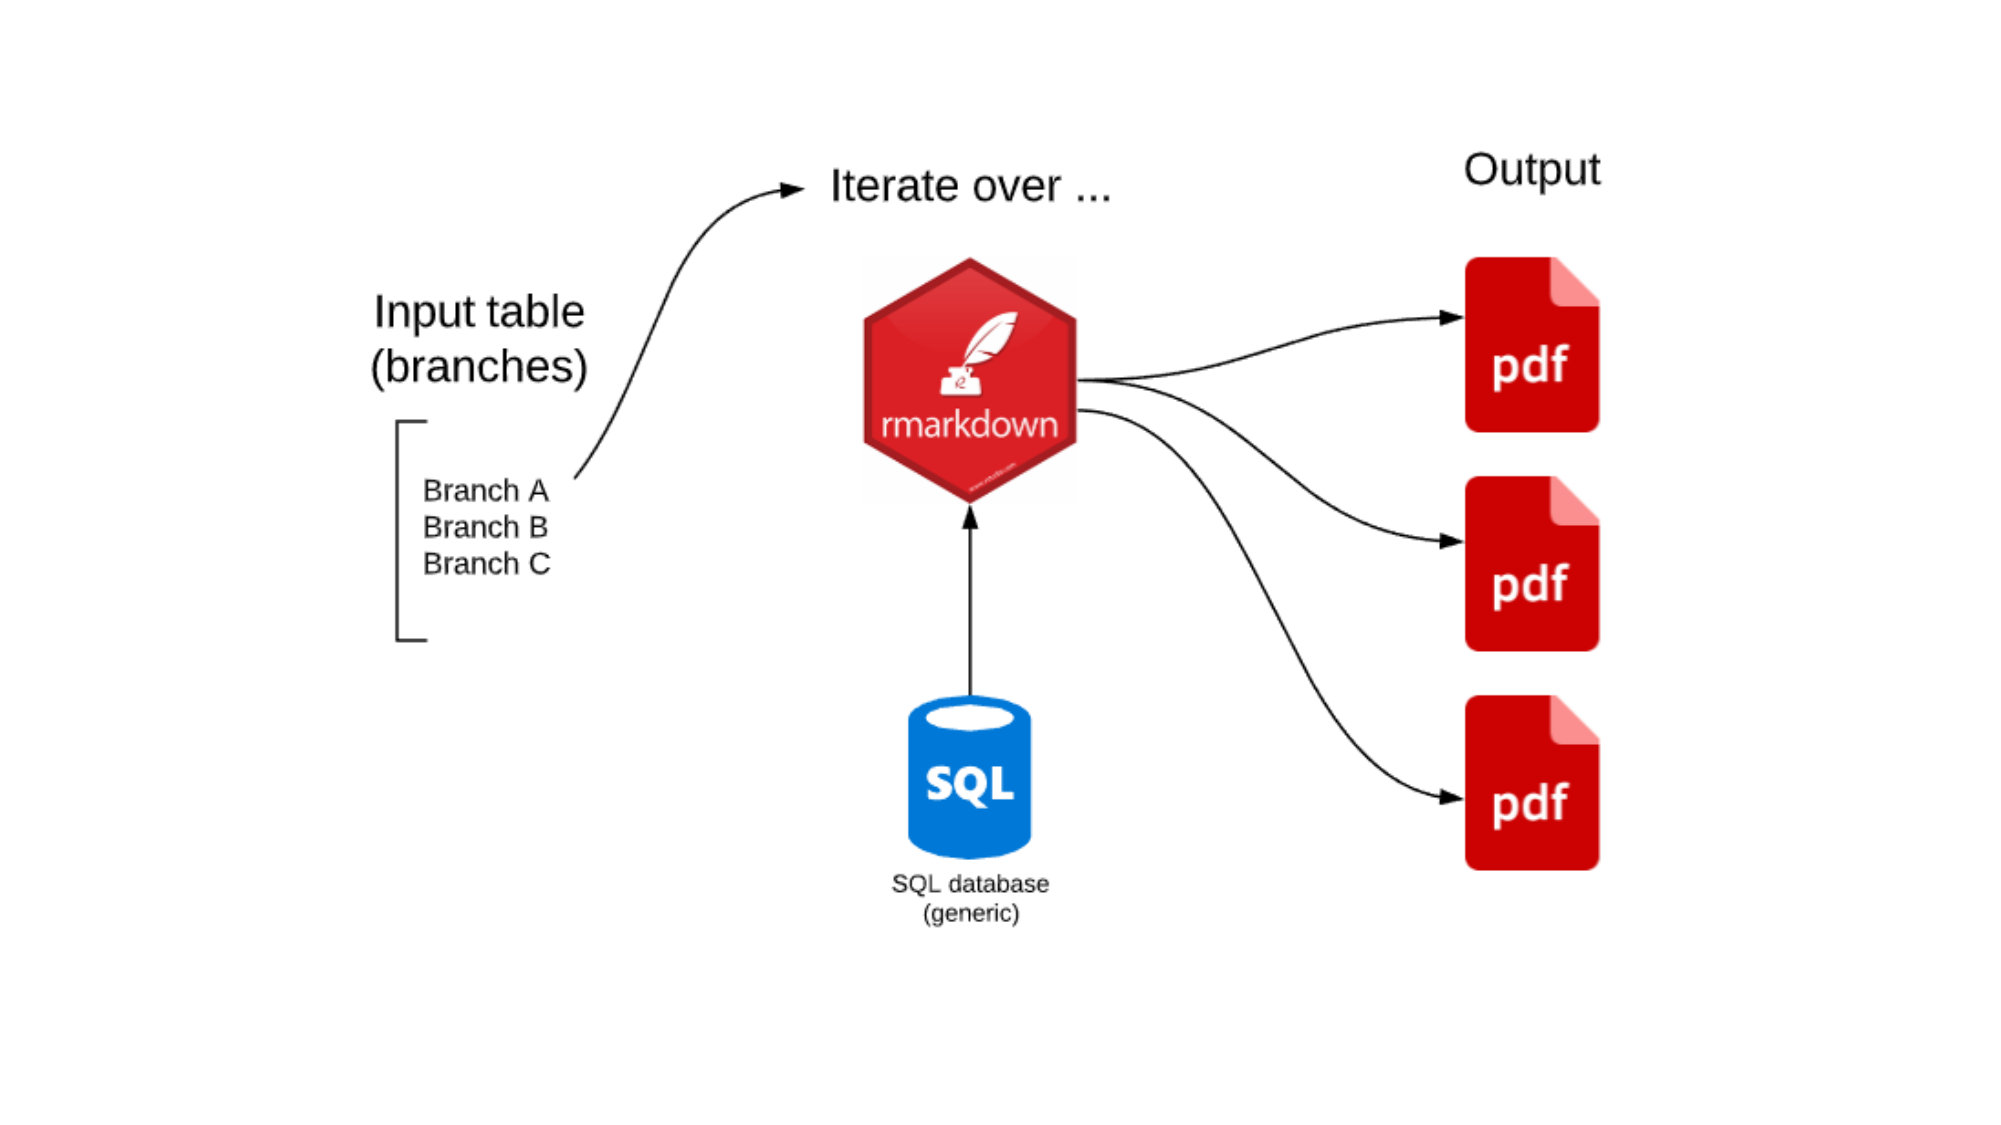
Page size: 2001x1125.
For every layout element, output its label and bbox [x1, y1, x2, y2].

picture [308, 75, 1692, 964]
